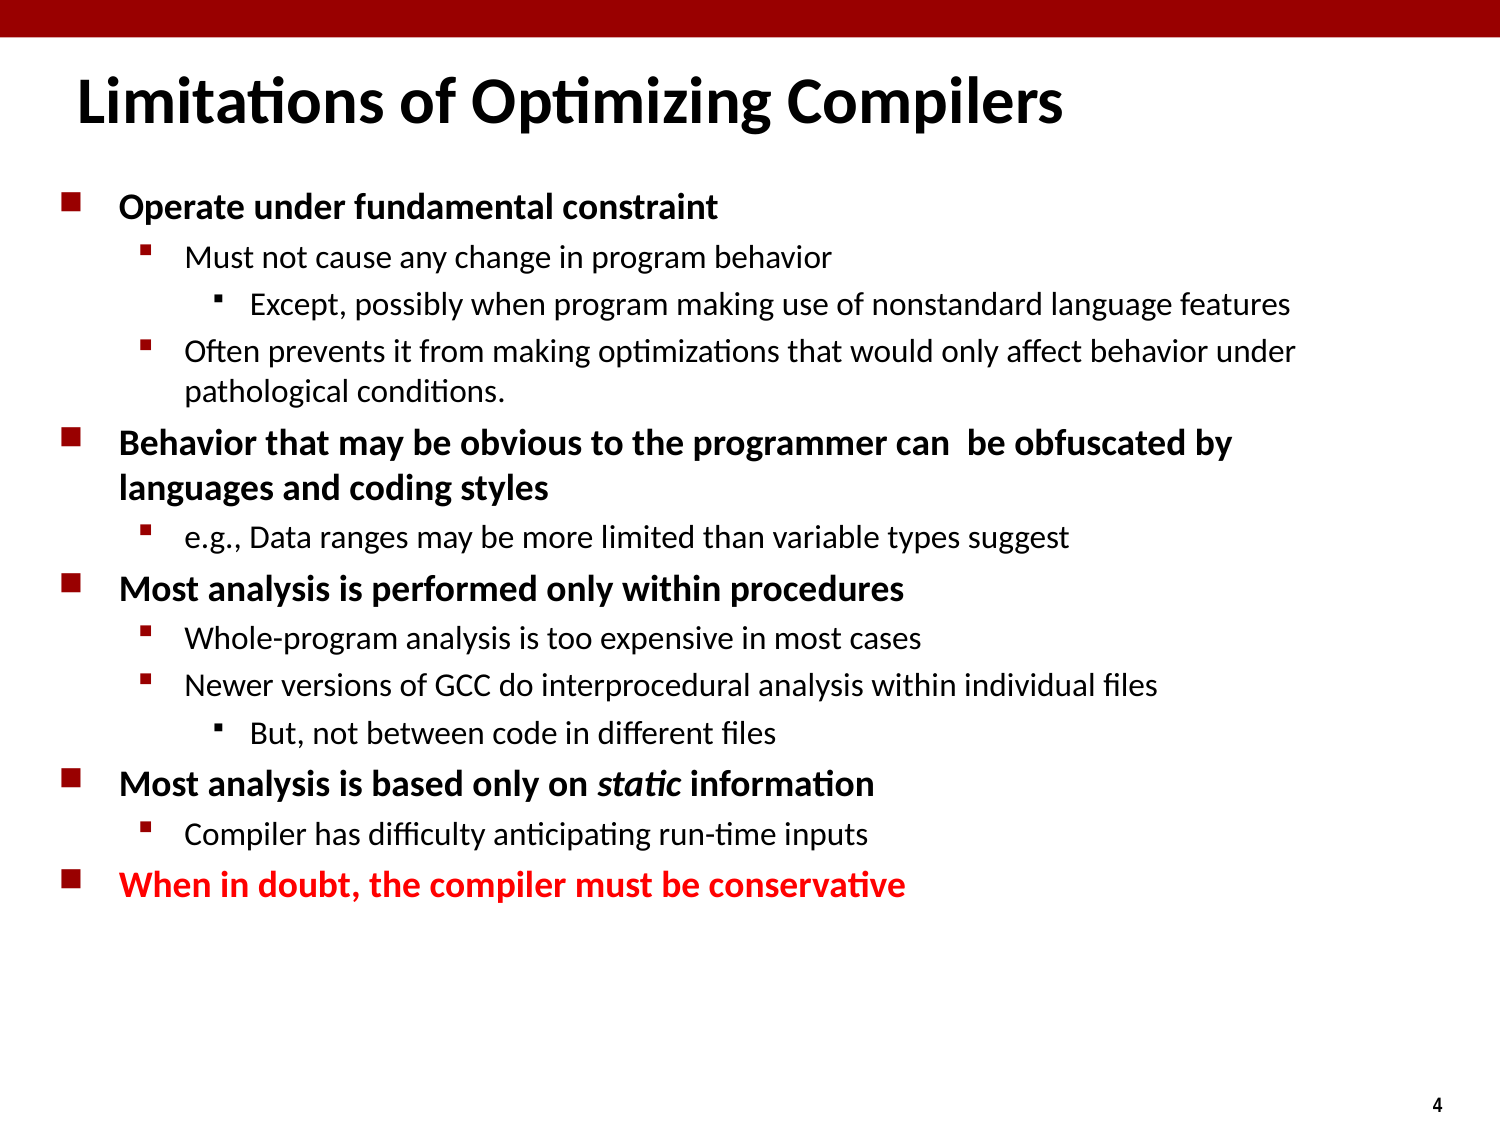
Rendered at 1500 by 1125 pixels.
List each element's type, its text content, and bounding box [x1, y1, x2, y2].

list Operate under fundamental constraint Must not cause any change in program behavior Except, possibly when program making use of nonstandard language features Often prevents it from making optimizations that would only affect behavior under pathological conditions. Behavior that may be obvious to the programmer can be obfuscated by languages and coding styles e.g., Data ranges may be more limited than variable types suggest Most analysis is performed only within procedures Whole-program analysis is too expensive in most cases Newer versions of GCC do interprocedural analysis within individual files But, not between code in different files Most analysis is based only on static information Compiler has difficulty anticipating run-time inputs When in doubt, the compiler must be conservative [47, 174, 1411, 1032]
title Limitations of Optimizing Compilers [62, 50, 1463, 144]
